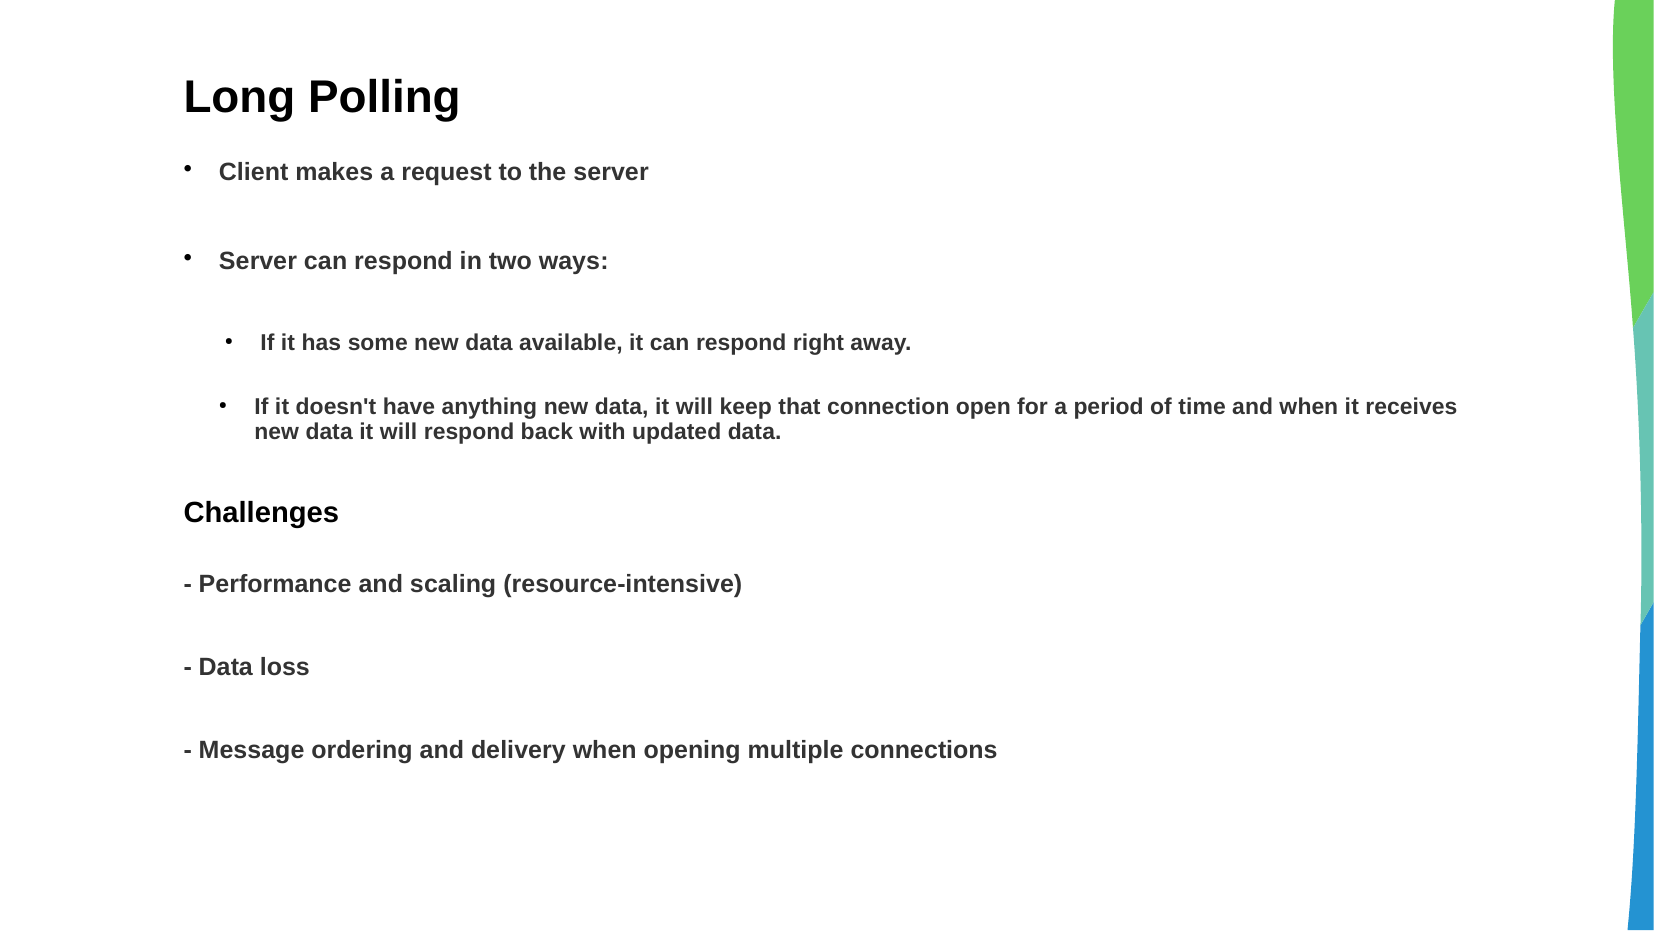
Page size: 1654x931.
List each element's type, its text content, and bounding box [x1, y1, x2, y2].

text_box Challenges [168, 488, 526, 526]
text_box Long Polling [168, 63, 488, 120]
text_box Client makes a request to the server [168, 150, 774, 200]
text_box If it has some new data available, it can respond right away. [210, 321, 1017, 360]
text_box Server can respond in two ways: [168, 239, 724, 277]
text_box - Data loss [168, 645, 376, 702]
text_box - Message ordering and delivery when opening multiple connections [168, 728, 1163, 785]
text_box If it doesn't have anything new data, it will keep that connection open for a period of time and when it receives new data it will respond back with updated data. [204, 386, 1498, 463]
text_box - Performance and scaling (resource-intensive) [168, 561, 1107, 619]
